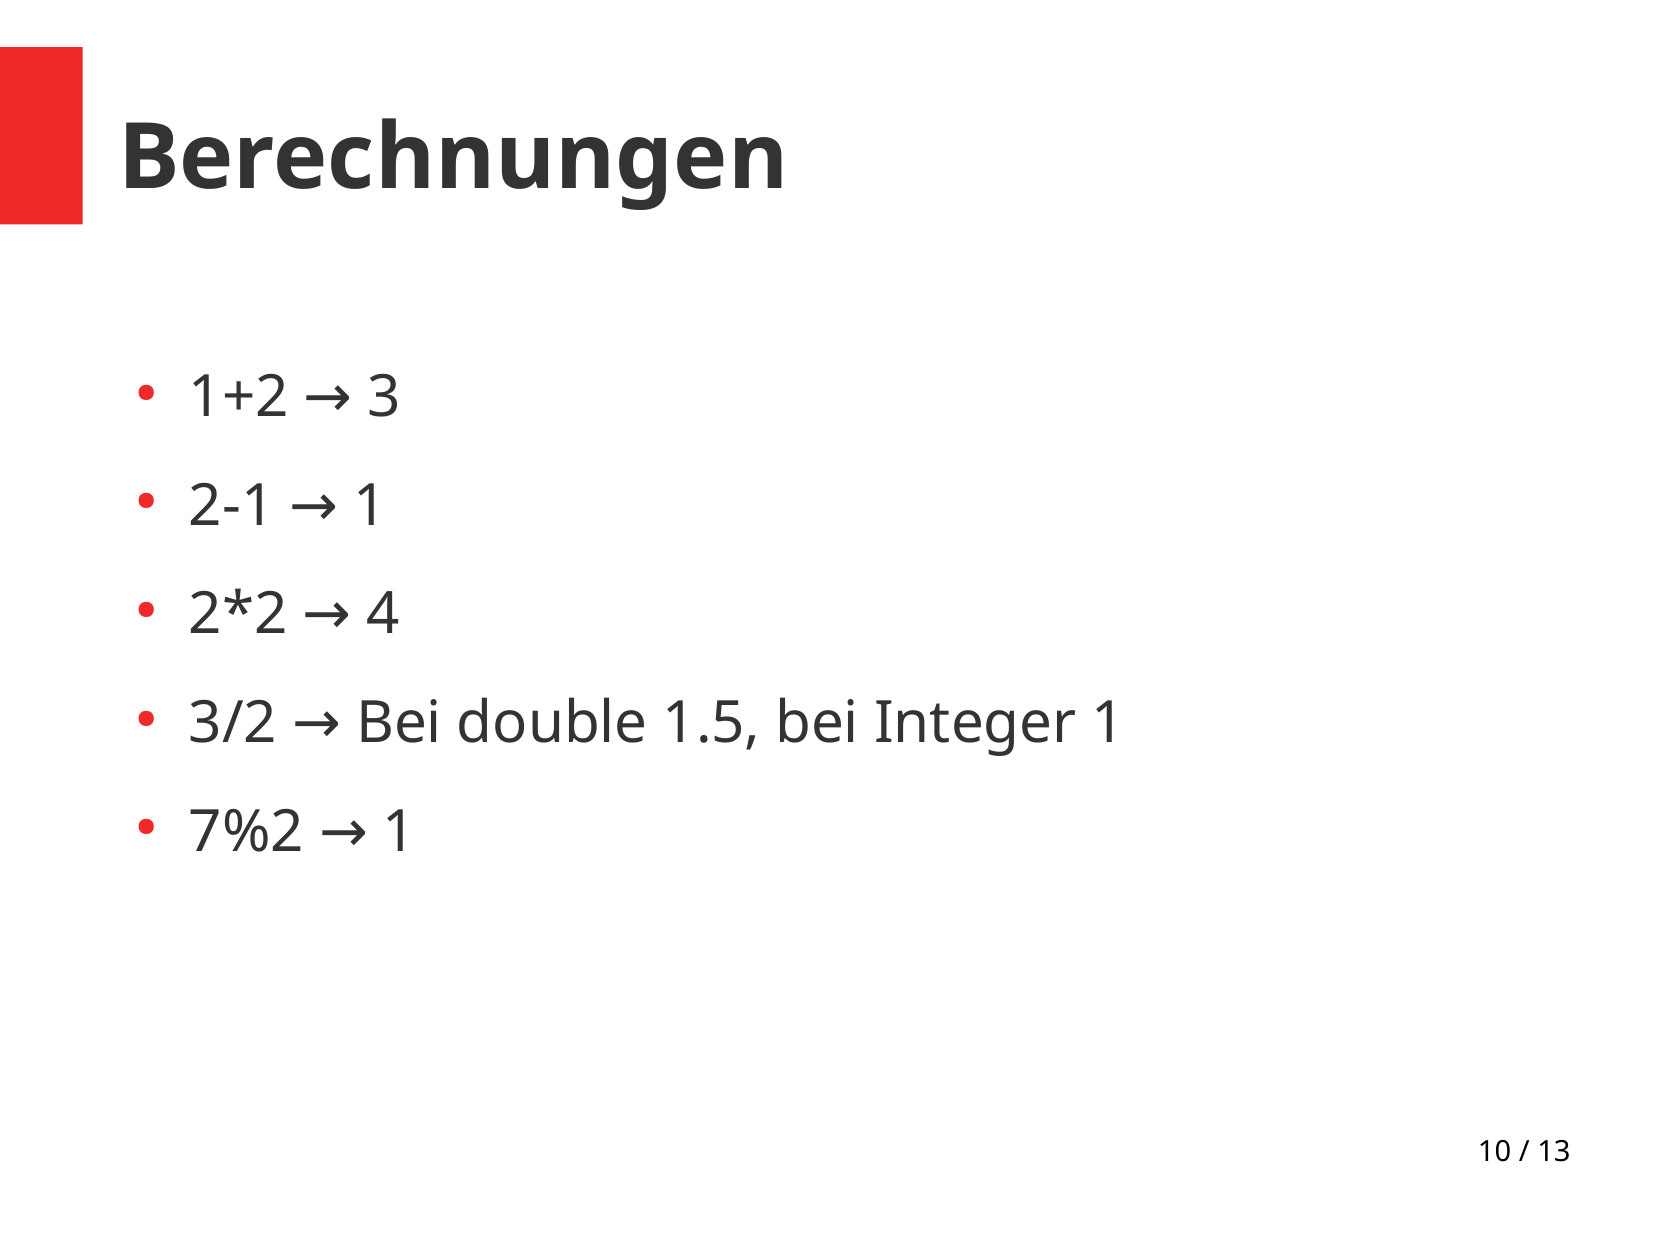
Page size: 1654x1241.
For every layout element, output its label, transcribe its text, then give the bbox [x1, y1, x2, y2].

list 1+2 → 3 2-1 → 1 2*2 → 4 3/2 → Bei double 1.5, bei Integer 1 7%2 → 1 [118, 354, 1536, 1074]
title Berechnungen [118, 49, 1571, 257]
